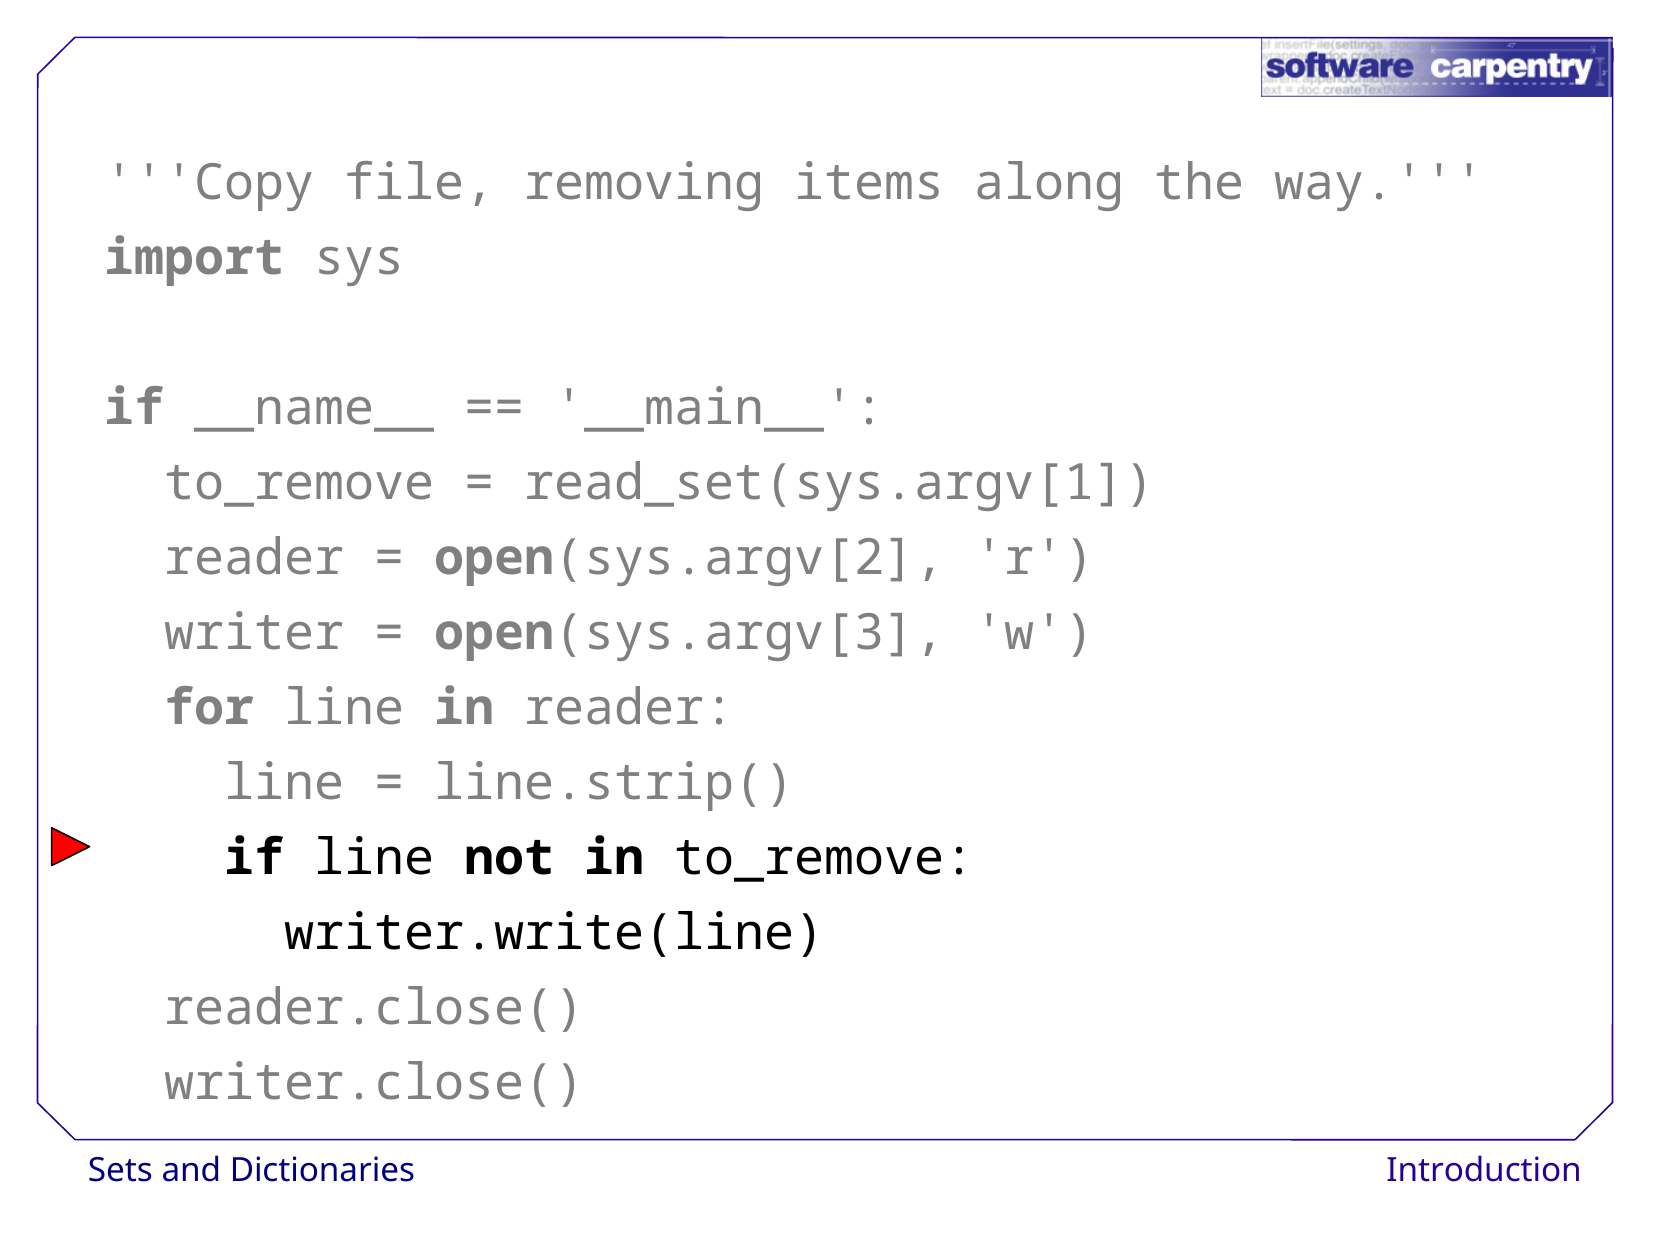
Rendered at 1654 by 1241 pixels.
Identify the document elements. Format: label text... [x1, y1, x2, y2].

text_box '''Copy file, removing items along the way.''' import sys if __name__ == '__main__': to_remove = read_set(sys.argv[1]) reader = open(sys.argv[2], 'r') writer = open(sys.argv[3], 'w') for line in reader: line = line.strip() if line not in to_remove: writer.write(line) reader.close() writer.close() [89, 126, 1512, 1046]
text_box [51, 827, 90, 866]
picture [1261, 39, 1613, 97]
